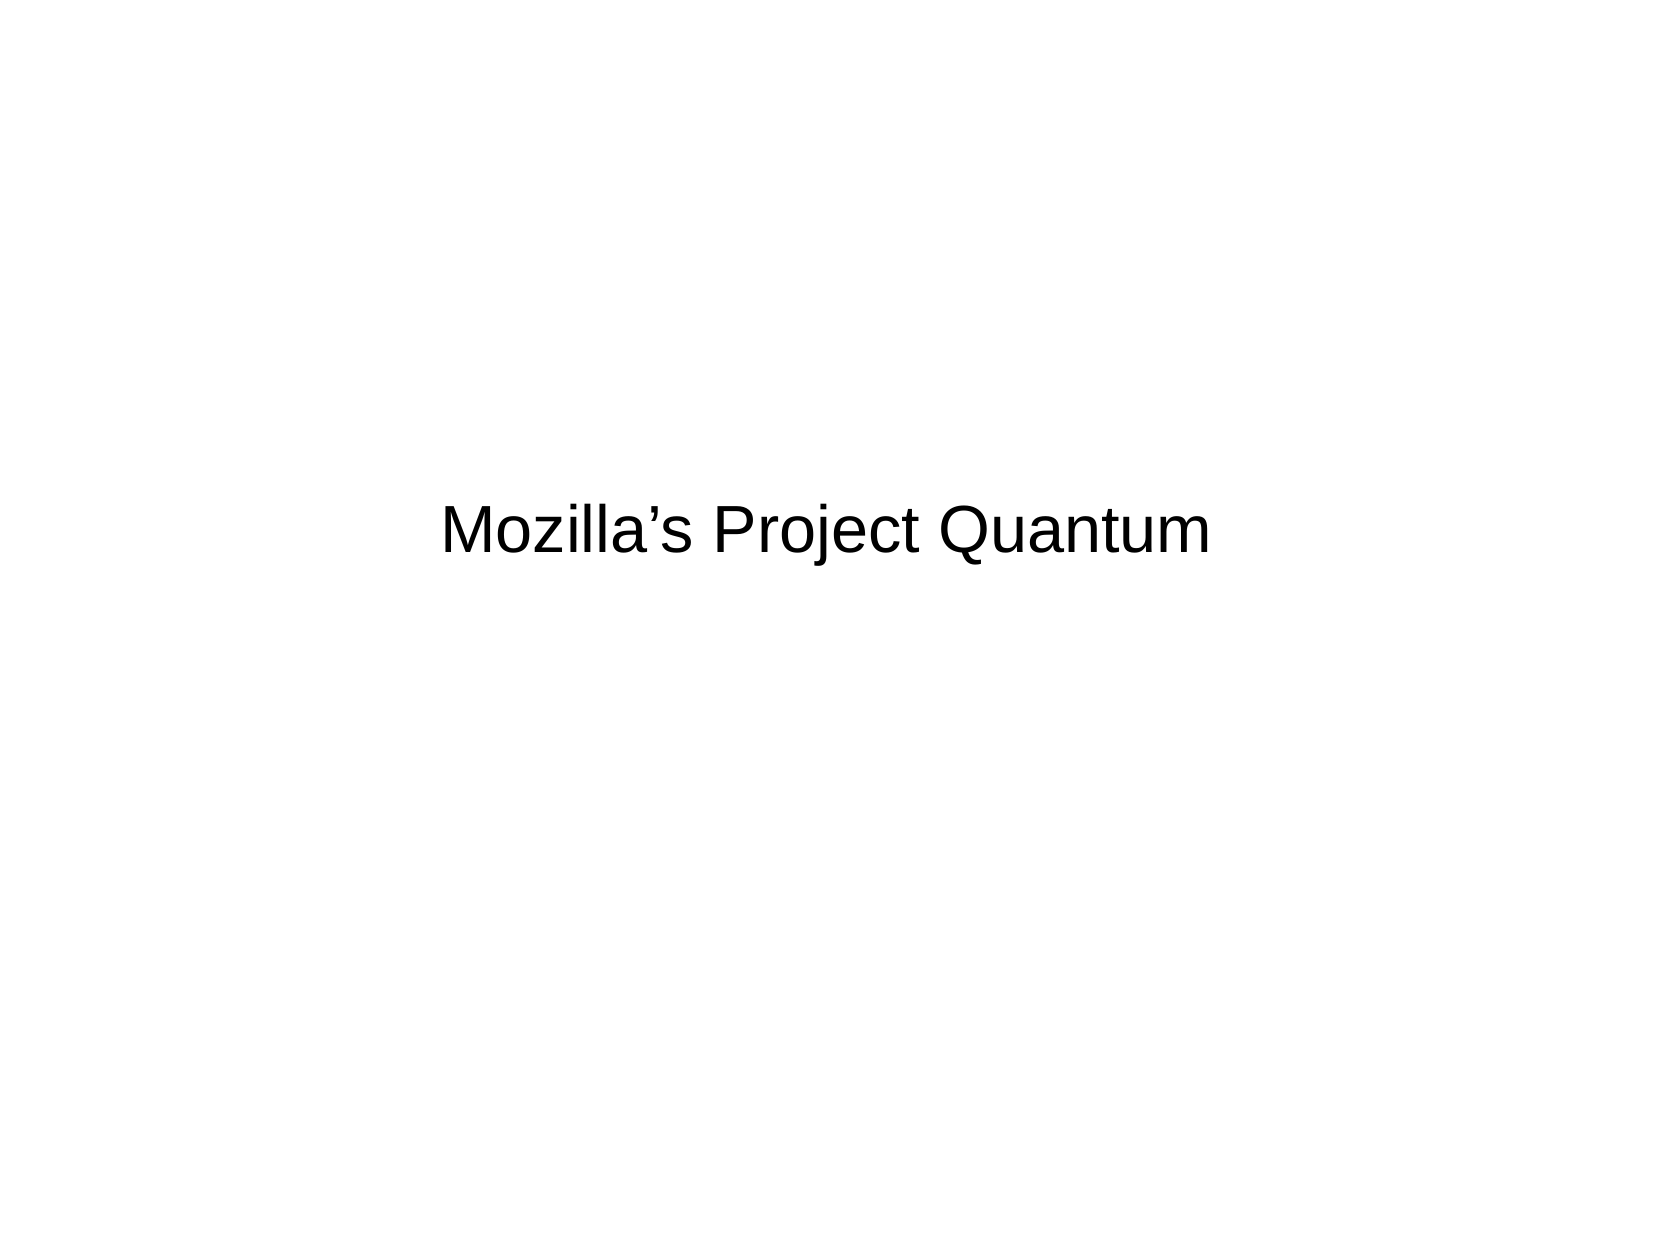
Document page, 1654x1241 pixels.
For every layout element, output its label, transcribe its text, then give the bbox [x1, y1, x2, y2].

subtitle Mozilla’s Project Quantum [82, 49, 1571, 1010]
